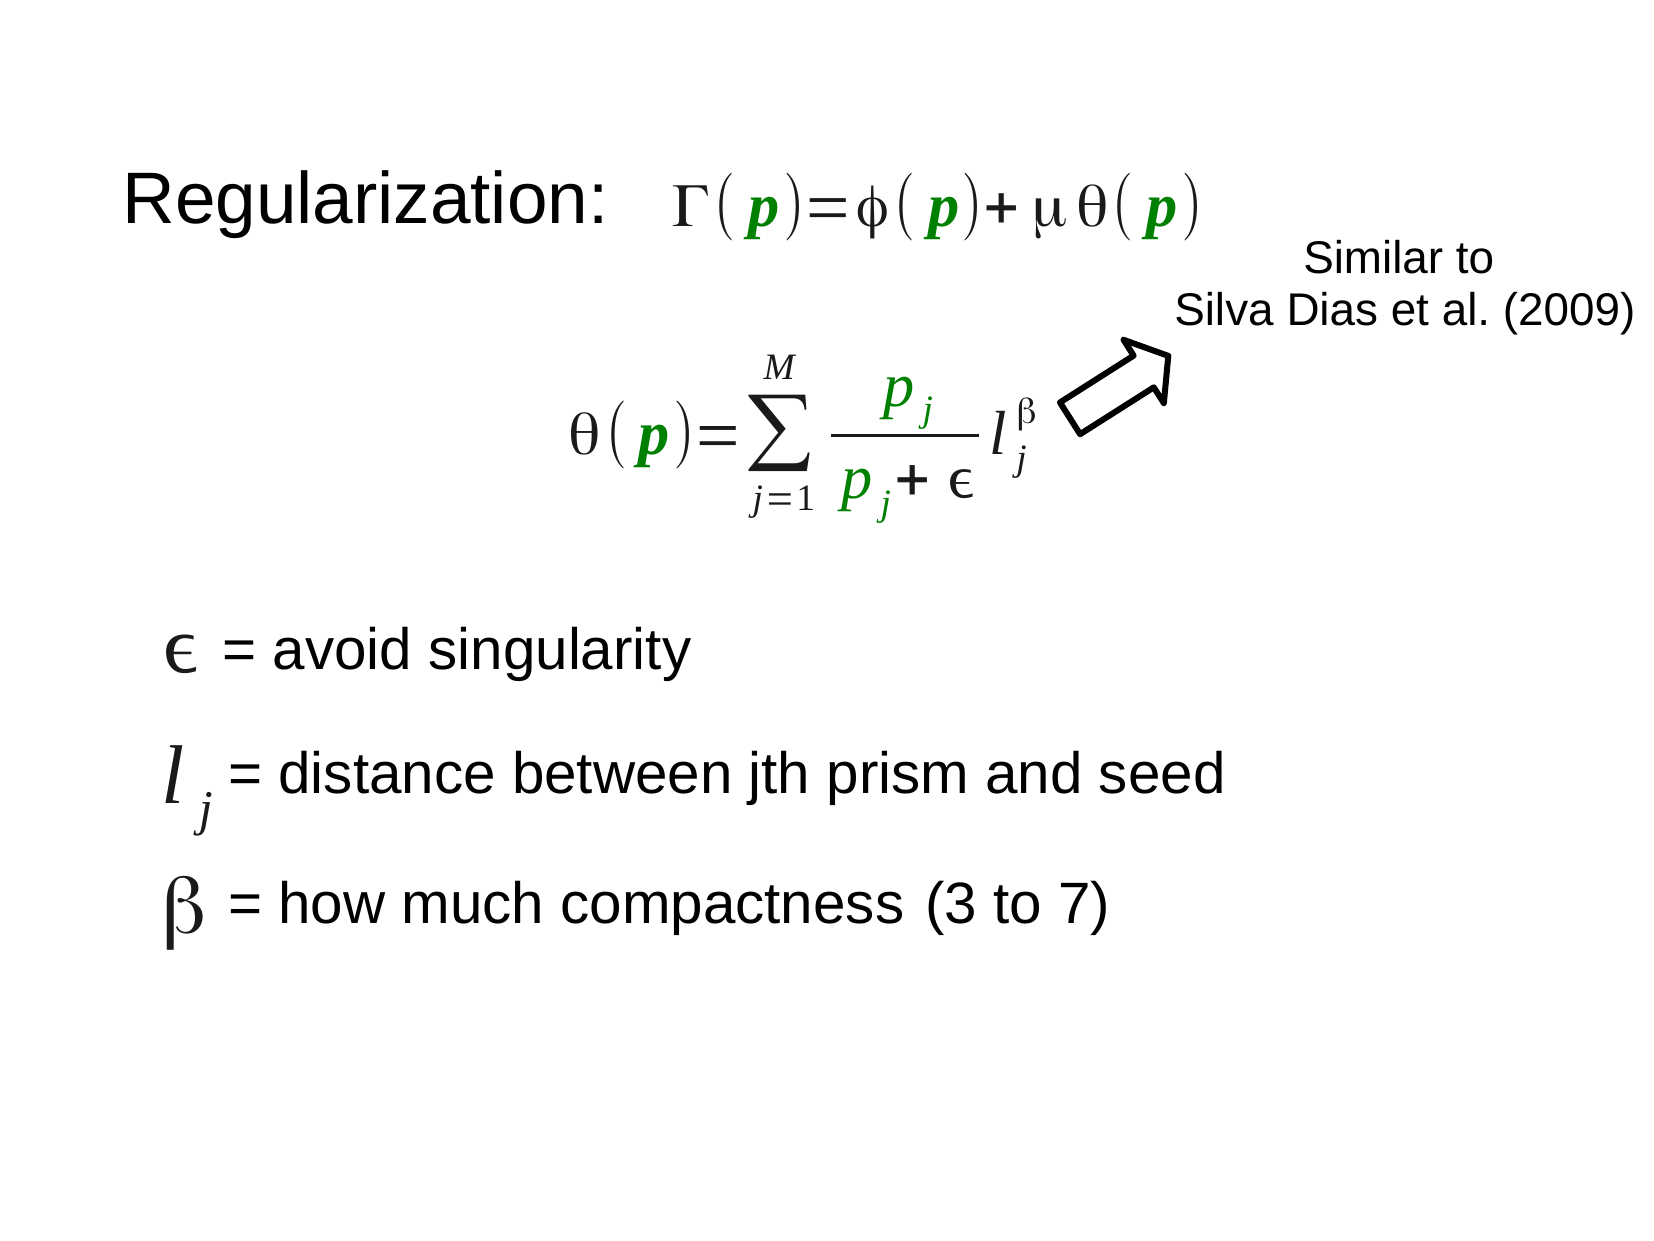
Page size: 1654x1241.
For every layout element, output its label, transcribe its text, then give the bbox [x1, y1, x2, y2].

chart [562, 345, 1044, 525]
text_box (3 to 7) [910, 863, 1125, 952]
chart [663, 166, 1208, 247]
text_box [1059, 339, 1169, 435]
chart [155, 727, 219, 839]
text_box = distance between jth prism and seed [213, 733, 1242, 822]
chart [155, 597, 208, 697]
text_box = avoid singularity [207, 609, 706, 698]
text_box = how much compactness [213, 863, 910, 952]
text_box Similar to Silva Dias et al. (2009) [1159, 225, 1651, 354]
chart [155, 857, 213, 957]
text_box Regularization: [107, 150, 624, 256]
